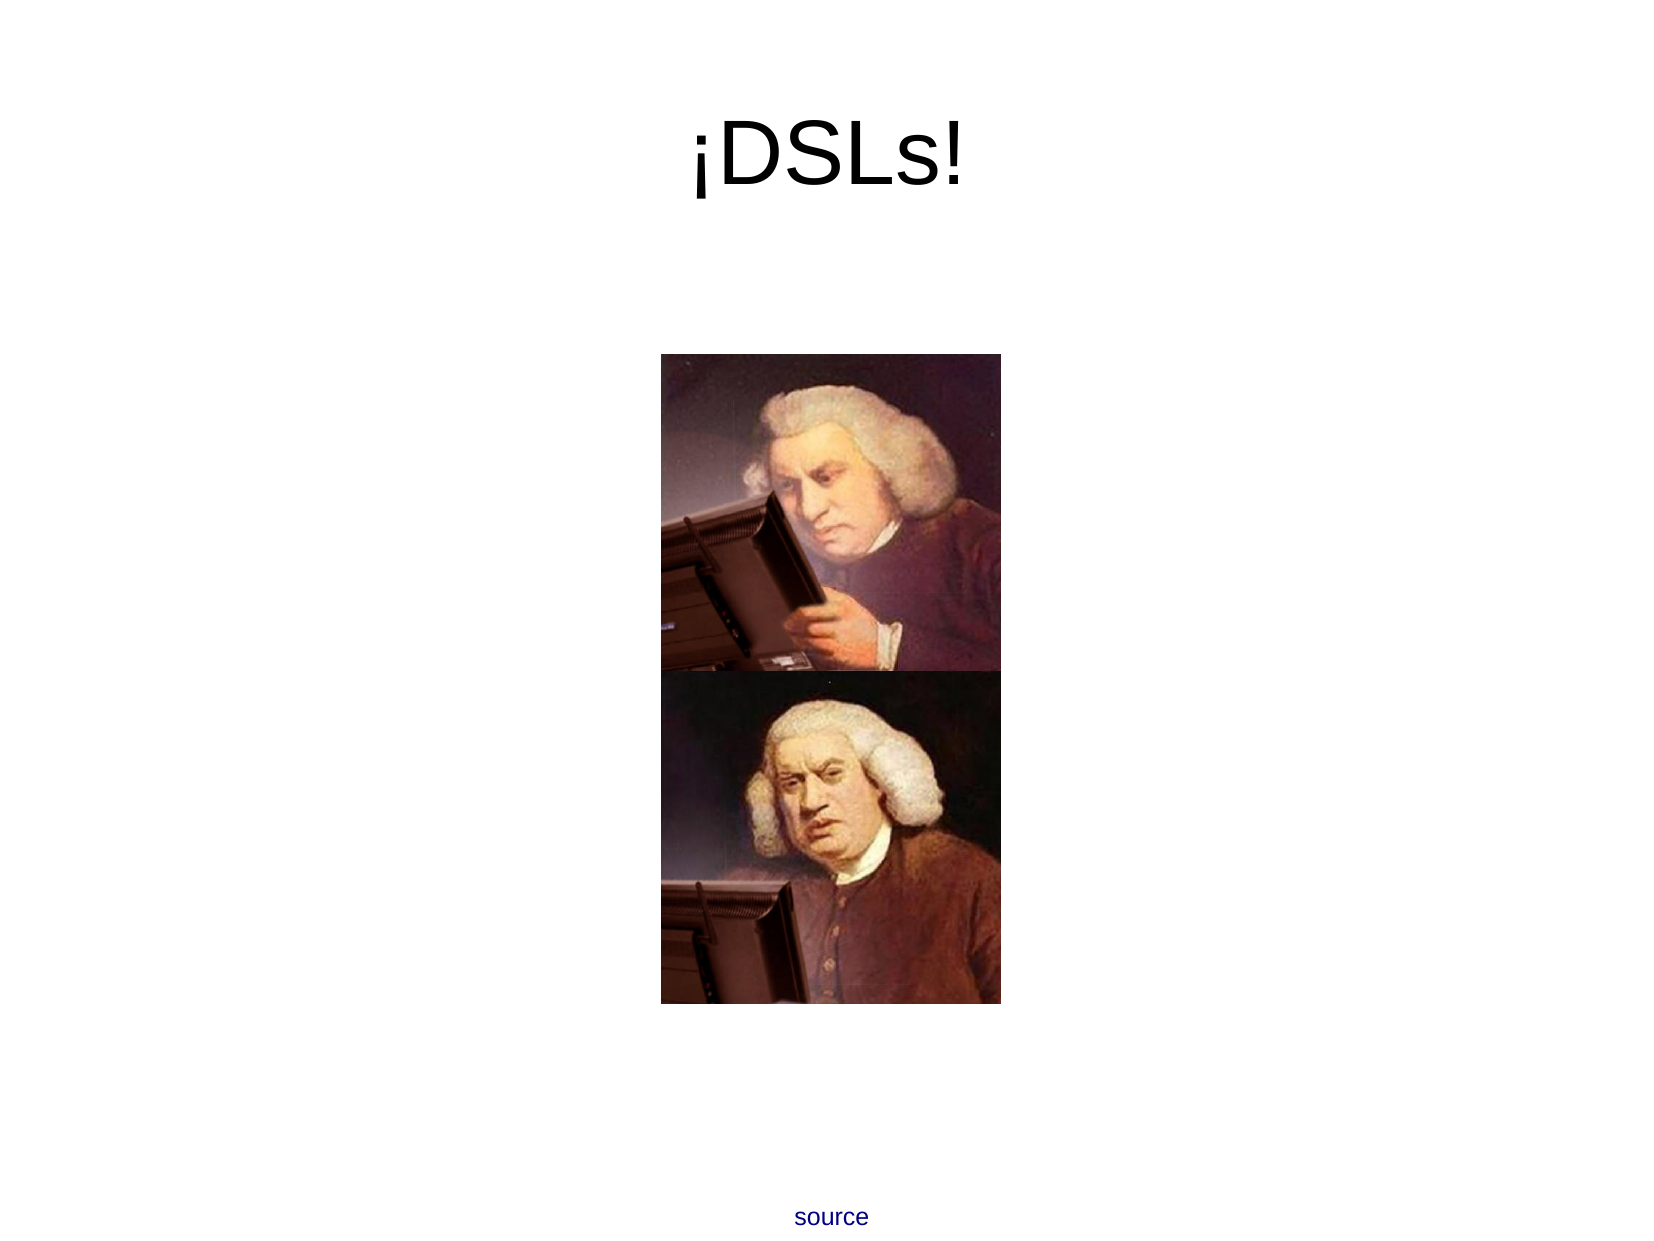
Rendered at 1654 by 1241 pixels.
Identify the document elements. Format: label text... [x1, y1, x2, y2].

text_box source [779, 1195, 934, 1241]
title ¡DSLs! [82, 49, 1571, 257]
picture [661, 354, 1001, 1004]
